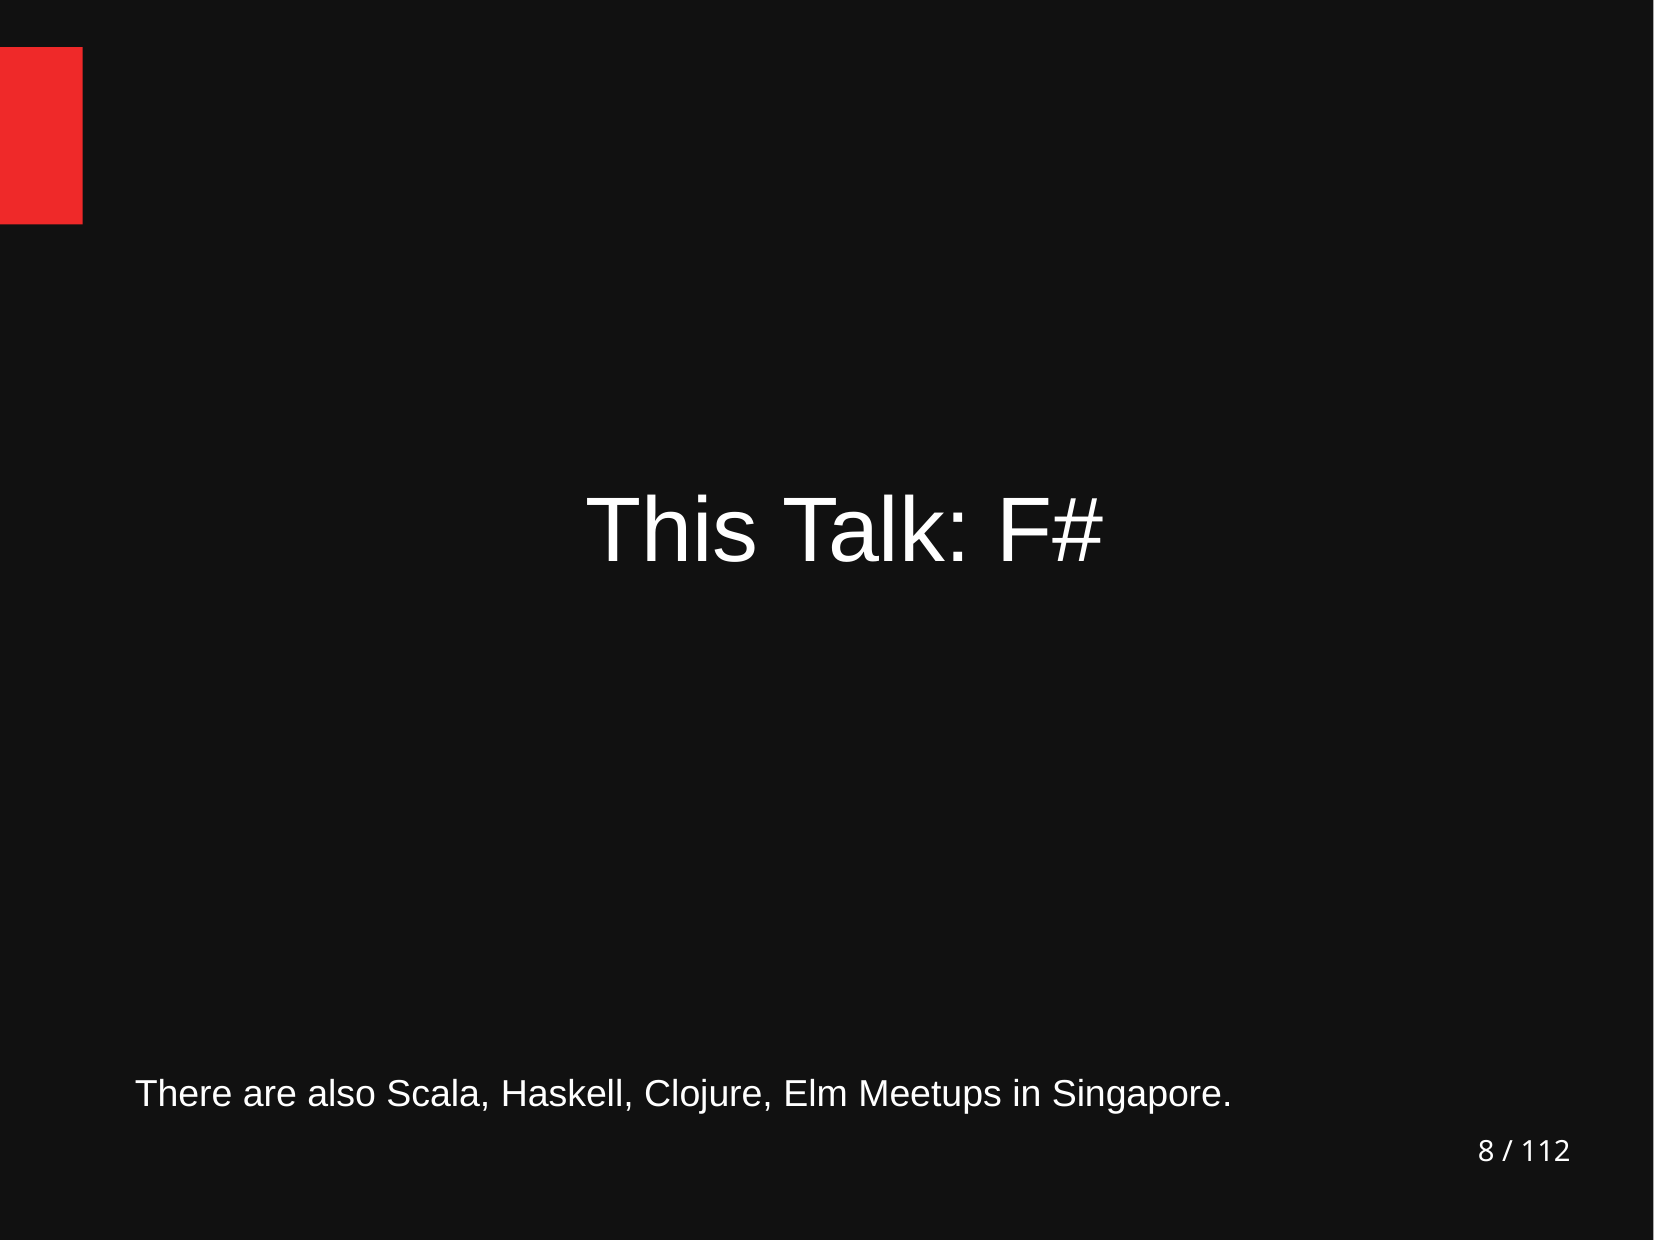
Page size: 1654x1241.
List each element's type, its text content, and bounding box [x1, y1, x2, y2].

text_box There are also Scala, Haskell, Clojure, Elm Meetups in Singapore. [120, 1065, 1248, 1122]
subtitle This Talk: F# [118, 49, 1571, 1010]
